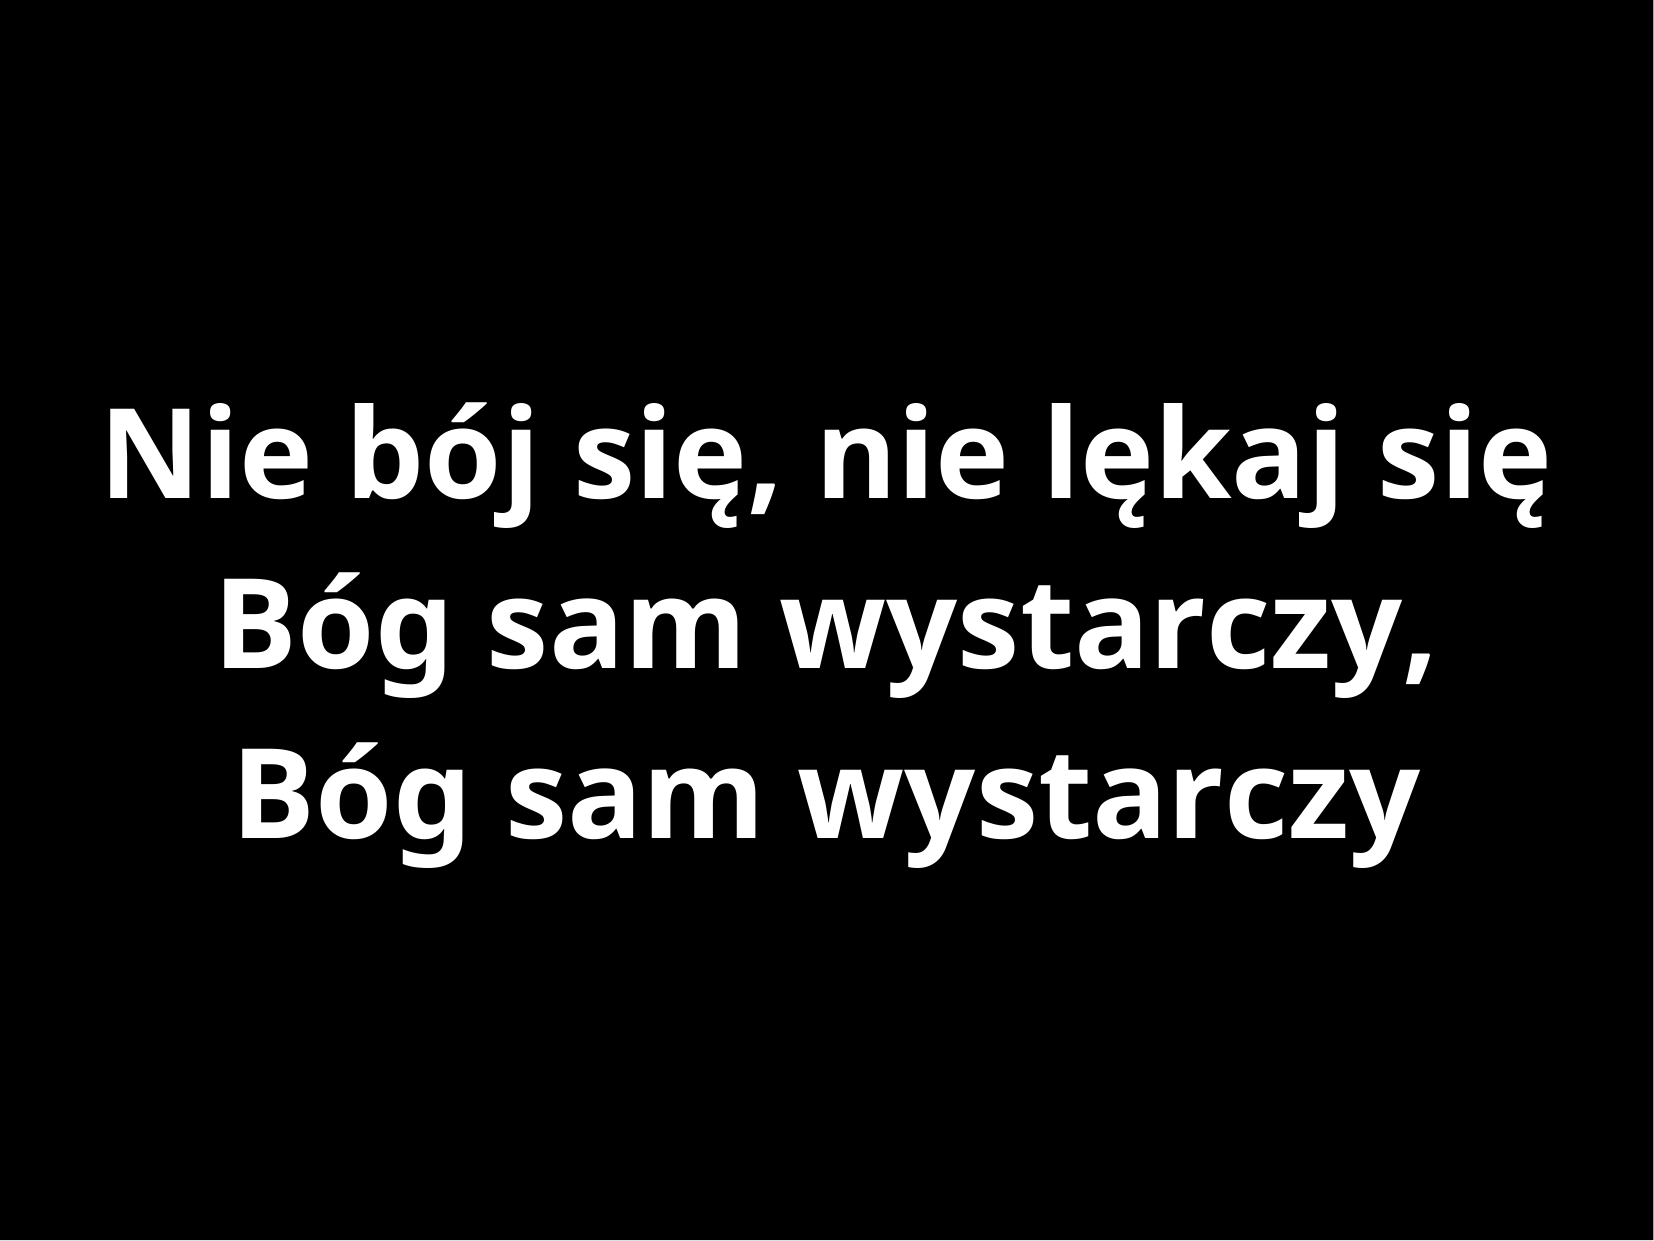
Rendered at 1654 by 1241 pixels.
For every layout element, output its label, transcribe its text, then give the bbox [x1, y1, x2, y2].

title Nie bój się, nie lękaj się Bóg sam wystarczy, Bóg sam wystarczy [0, 0, 1654, 1241]
